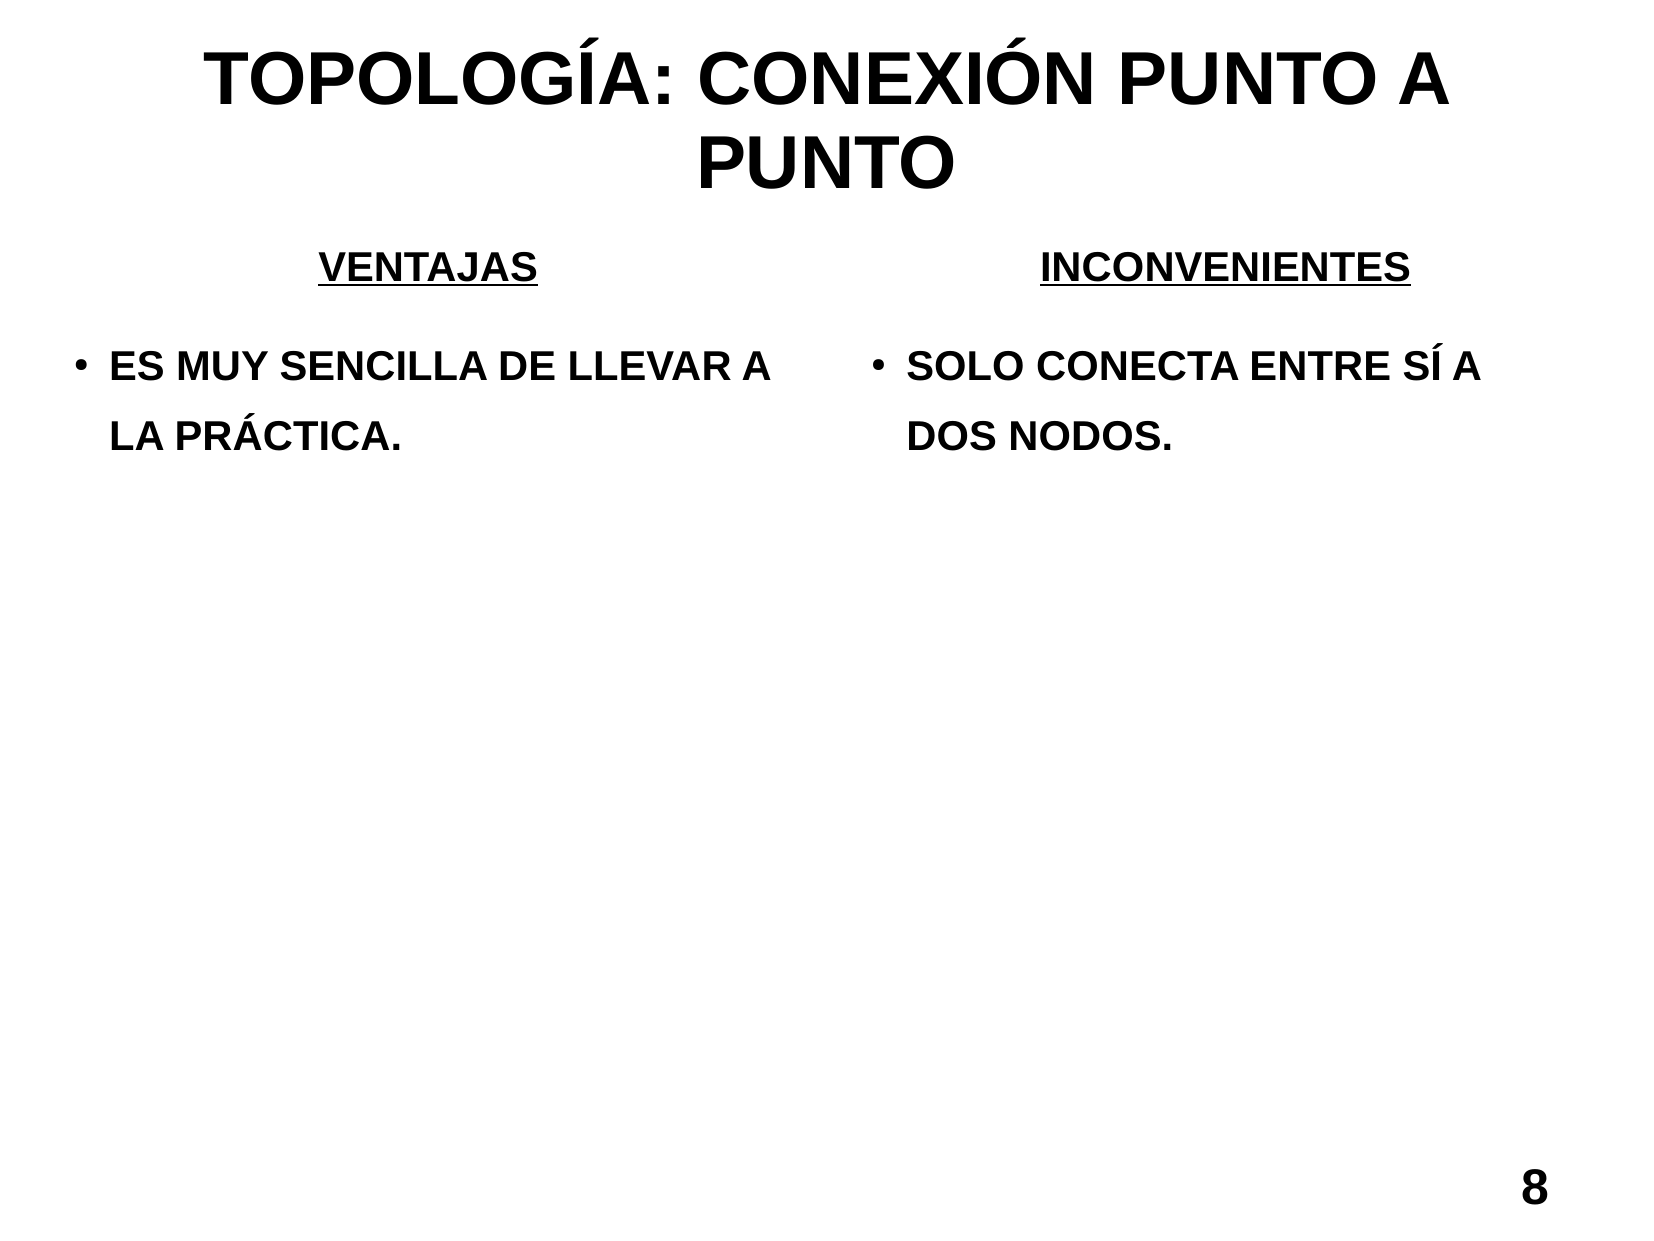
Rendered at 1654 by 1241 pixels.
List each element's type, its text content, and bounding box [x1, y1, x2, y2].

title TOPOLOGÍA: CONEXIÓN PUNTO A PUNTO [82, 17, 1571, 225]
text_box VENTAJAS ES MUY SENCILLA DE LLEVAR A LA PRÁCTICA. [59, 236, 798, 1123]
text_box <número> [1506, 1151, 1654, 1223]
text_box INCONVENIENTES SOLO CONECTA ENTRE SÍ A DOS NODOS. [856, 236, 1595, 1123]
